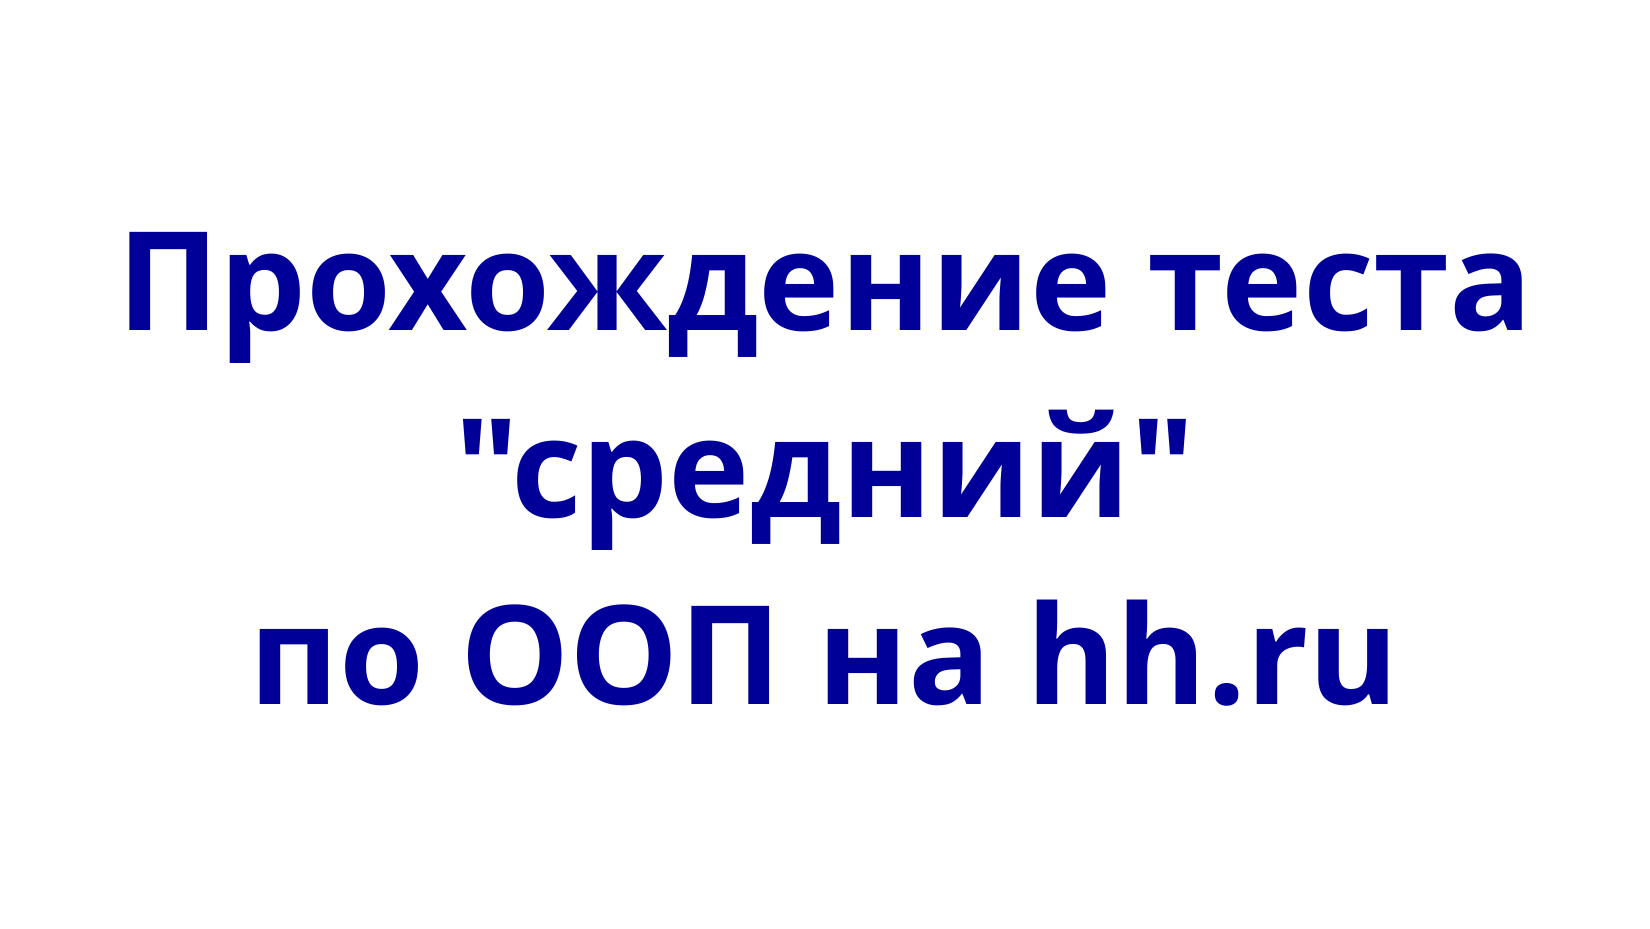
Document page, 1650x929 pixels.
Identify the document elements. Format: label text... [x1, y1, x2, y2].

subtitle Прохождение теста "средний" по ООП на hh.ru [0, 0, 1650, 929]
